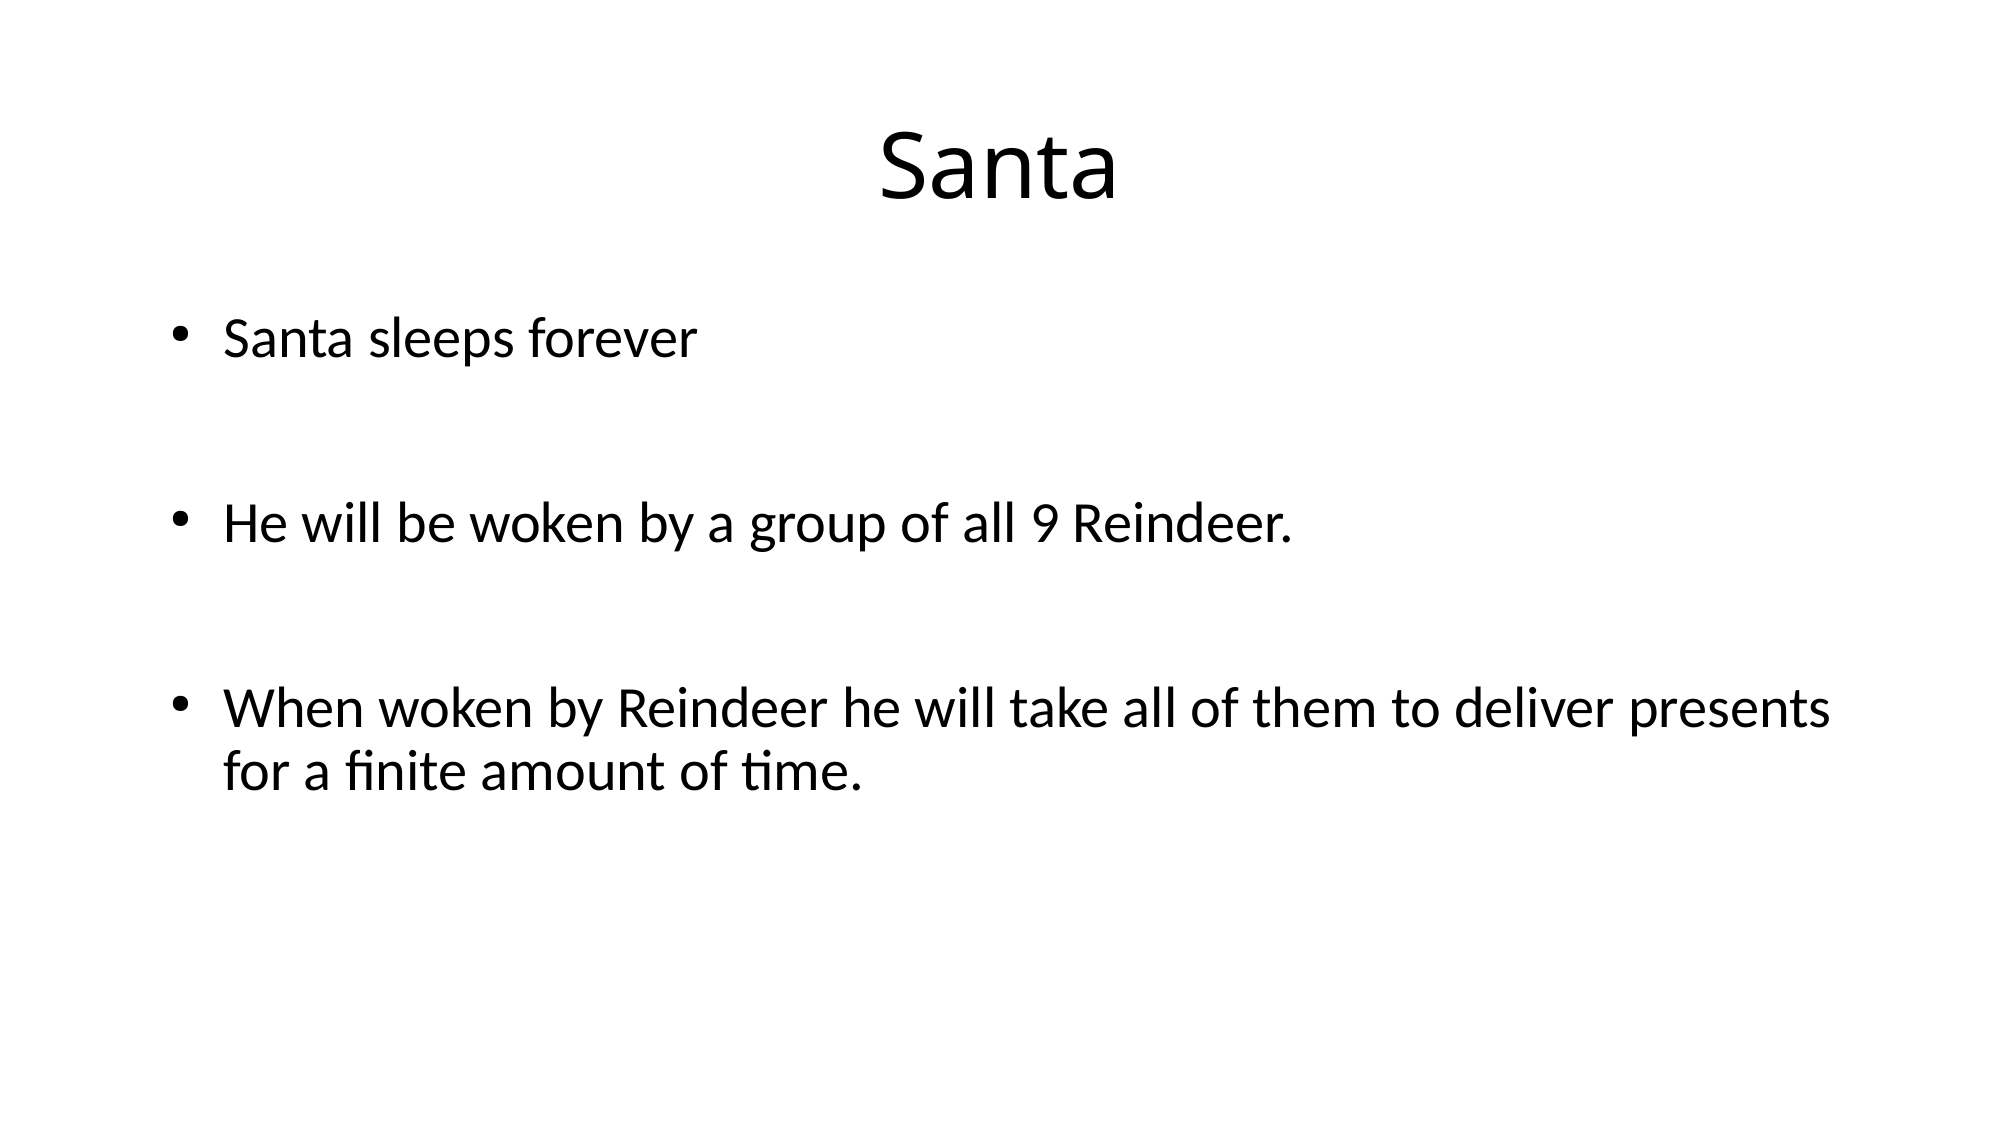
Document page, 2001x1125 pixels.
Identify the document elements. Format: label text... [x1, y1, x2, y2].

list Santa sleeps forever He will be woken by a group of all 9 Reindeer. When woken by Reindeer he will take all of them to deliver presents for a finite amount of time. [137, 299, 1863, 1014]
title Santa [137, 59, 1863, 278]
